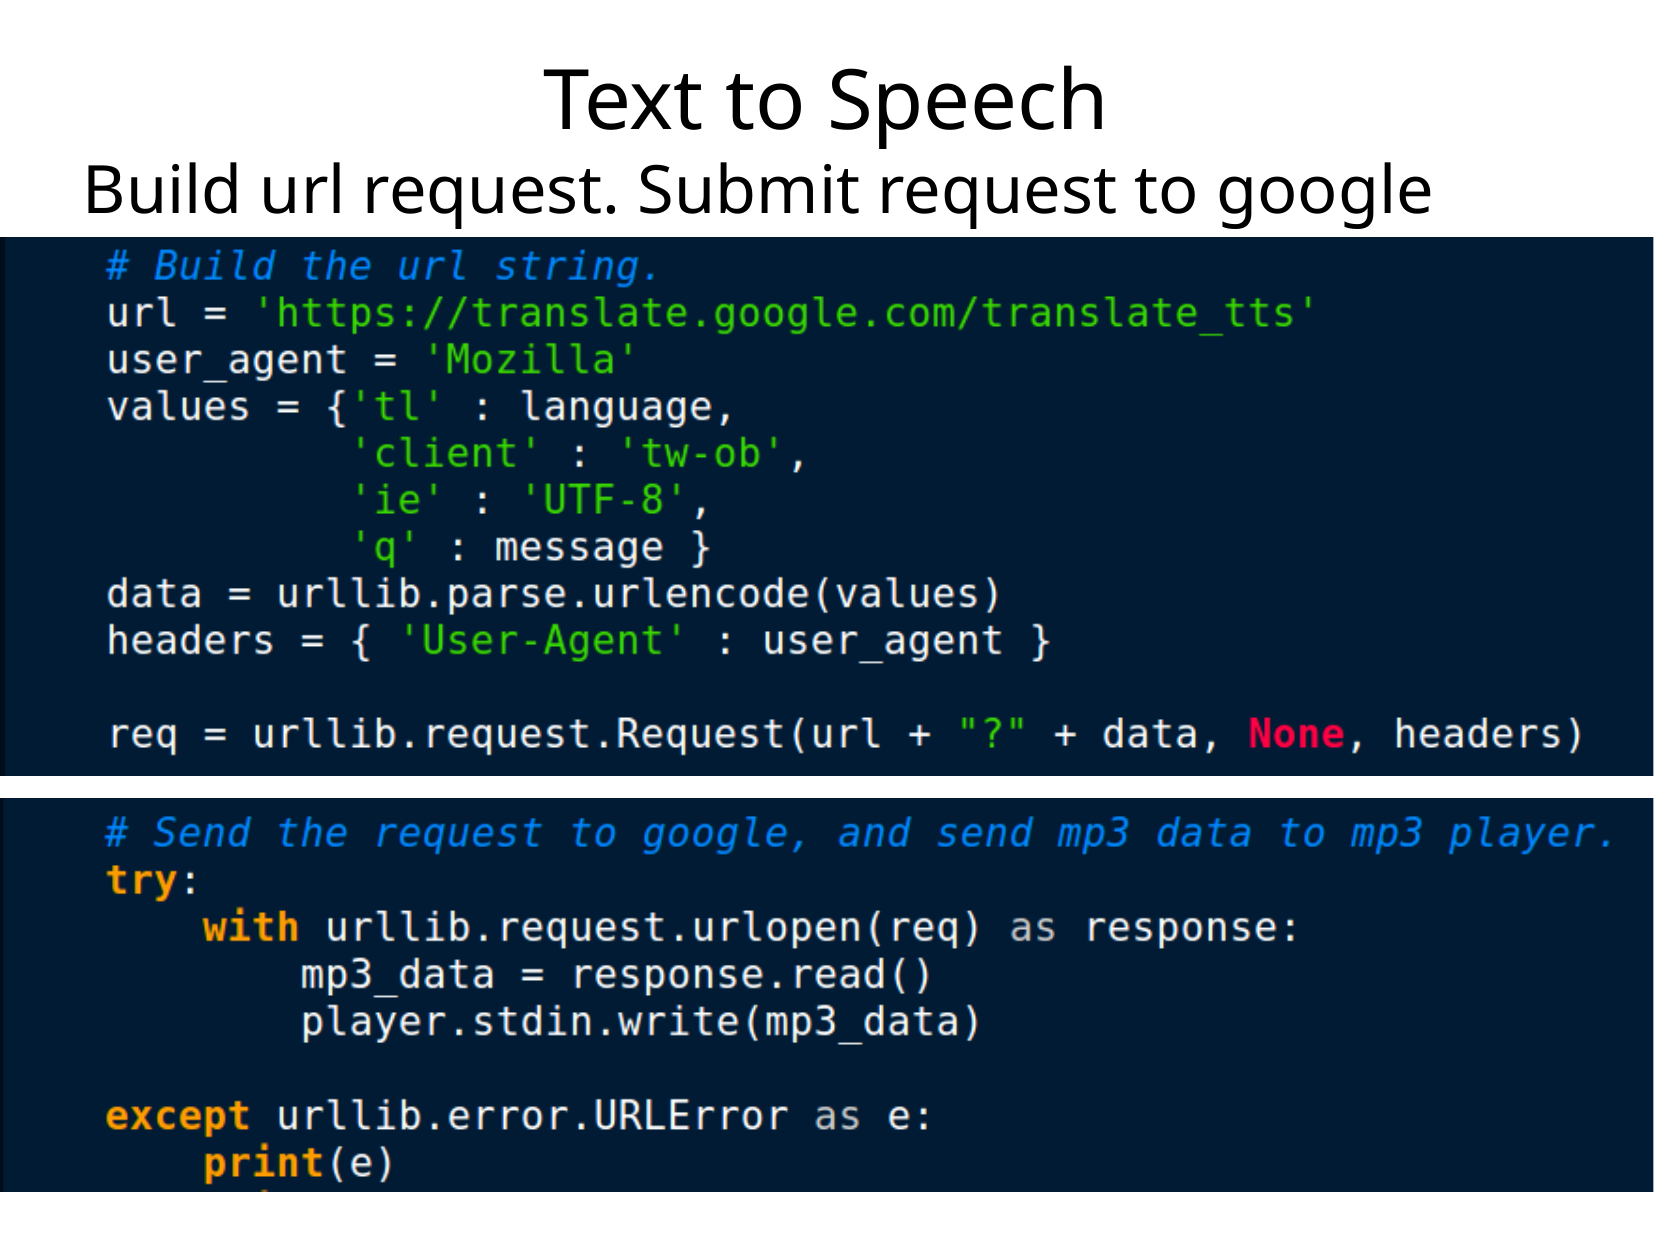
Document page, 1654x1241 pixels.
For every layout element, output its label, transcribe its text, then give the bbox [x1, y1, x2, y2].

picture [0, 798, 1654, 1192]
picture [0, 237, 1654, 776]
subtitle Build url request. Submit request to google [82, 158, 1571, 237]
title Text to Speech [82, 32, 1571, 158]
